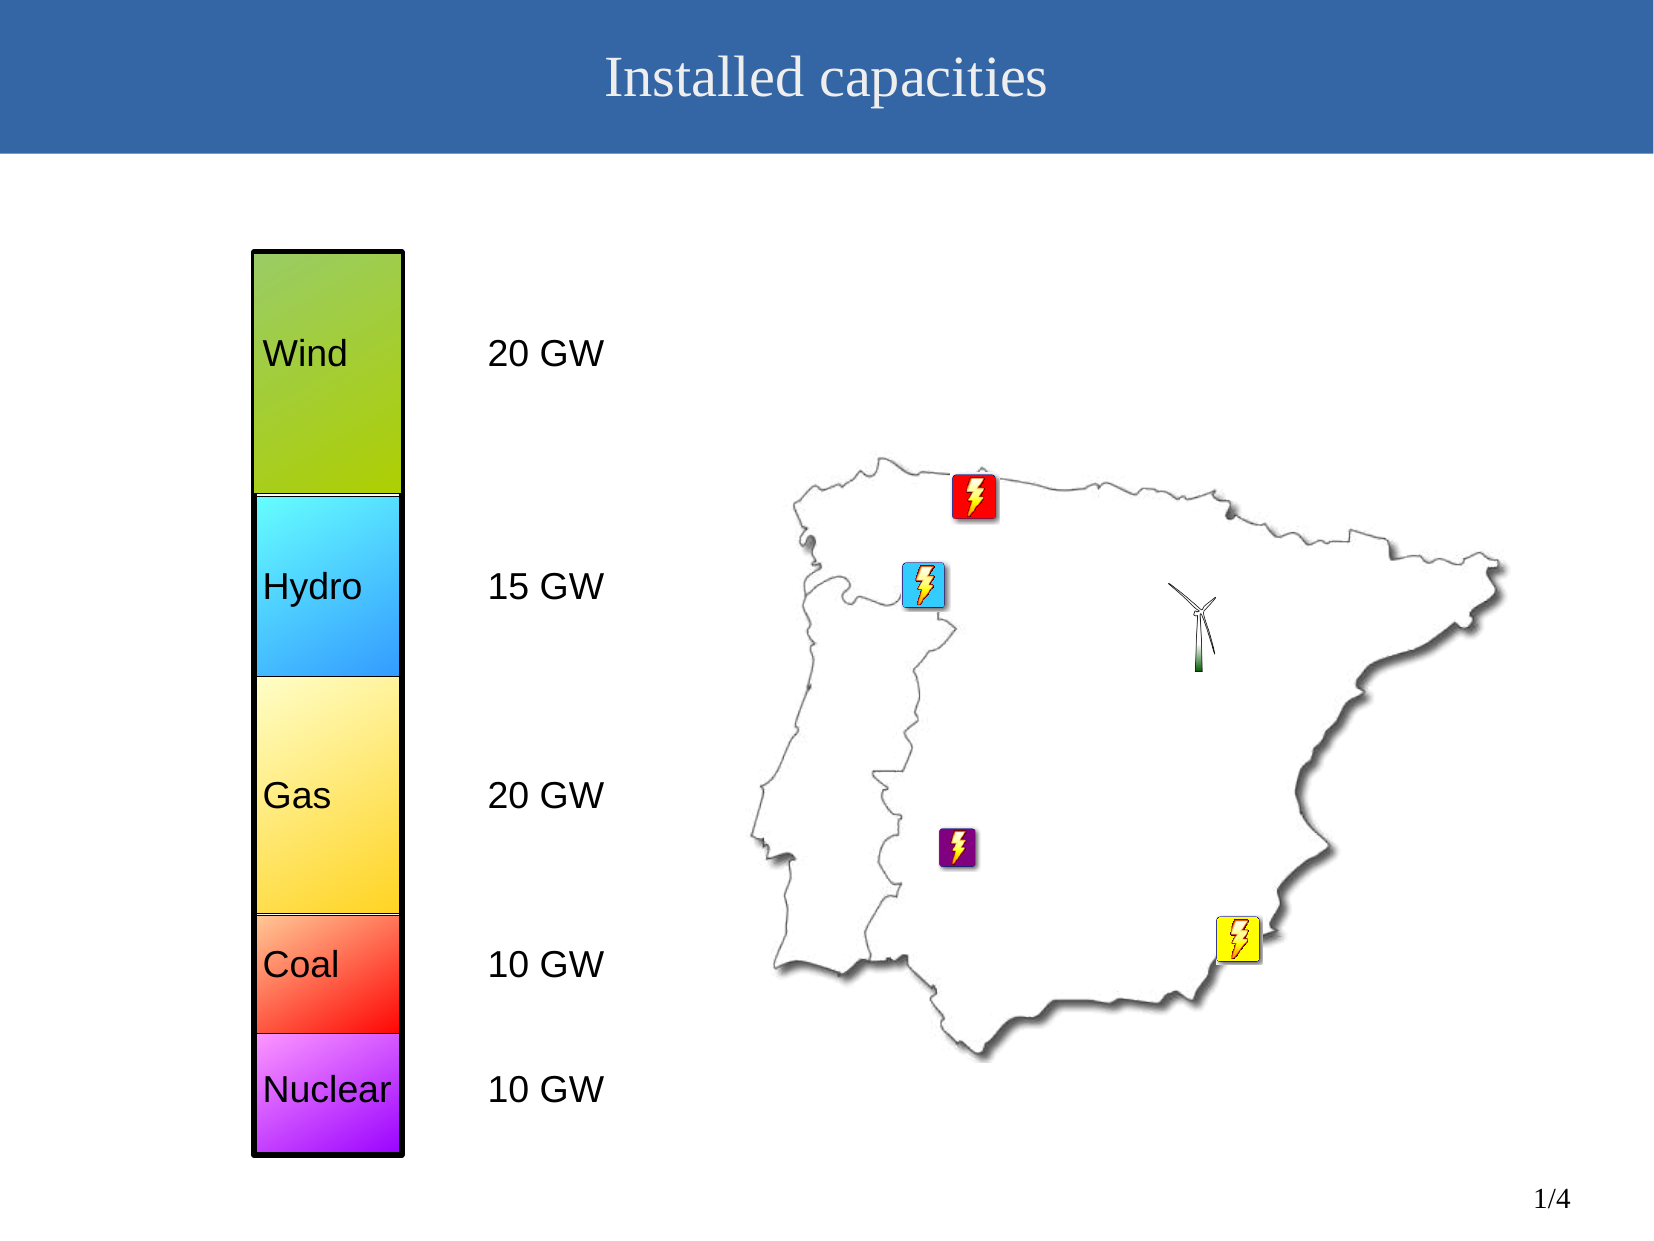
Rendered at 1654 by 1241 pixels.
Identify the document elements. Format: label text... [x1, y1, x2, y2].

text_box Installed capacities [0, 0, 1654, 154]
picture [685, 451, 1511, 1063]
text_box [257, 1119, 399, 1152]
text_box Hydro 15 GW Gas 20 GW Coal 10 GW Nuclear 10 GW [248, 389, 621, 1119]
text_box [253, 253, 402, 324]
text_box Wind 20 GW [248, 324, 739, 382]
text_box [253, 382, 402, 494]
